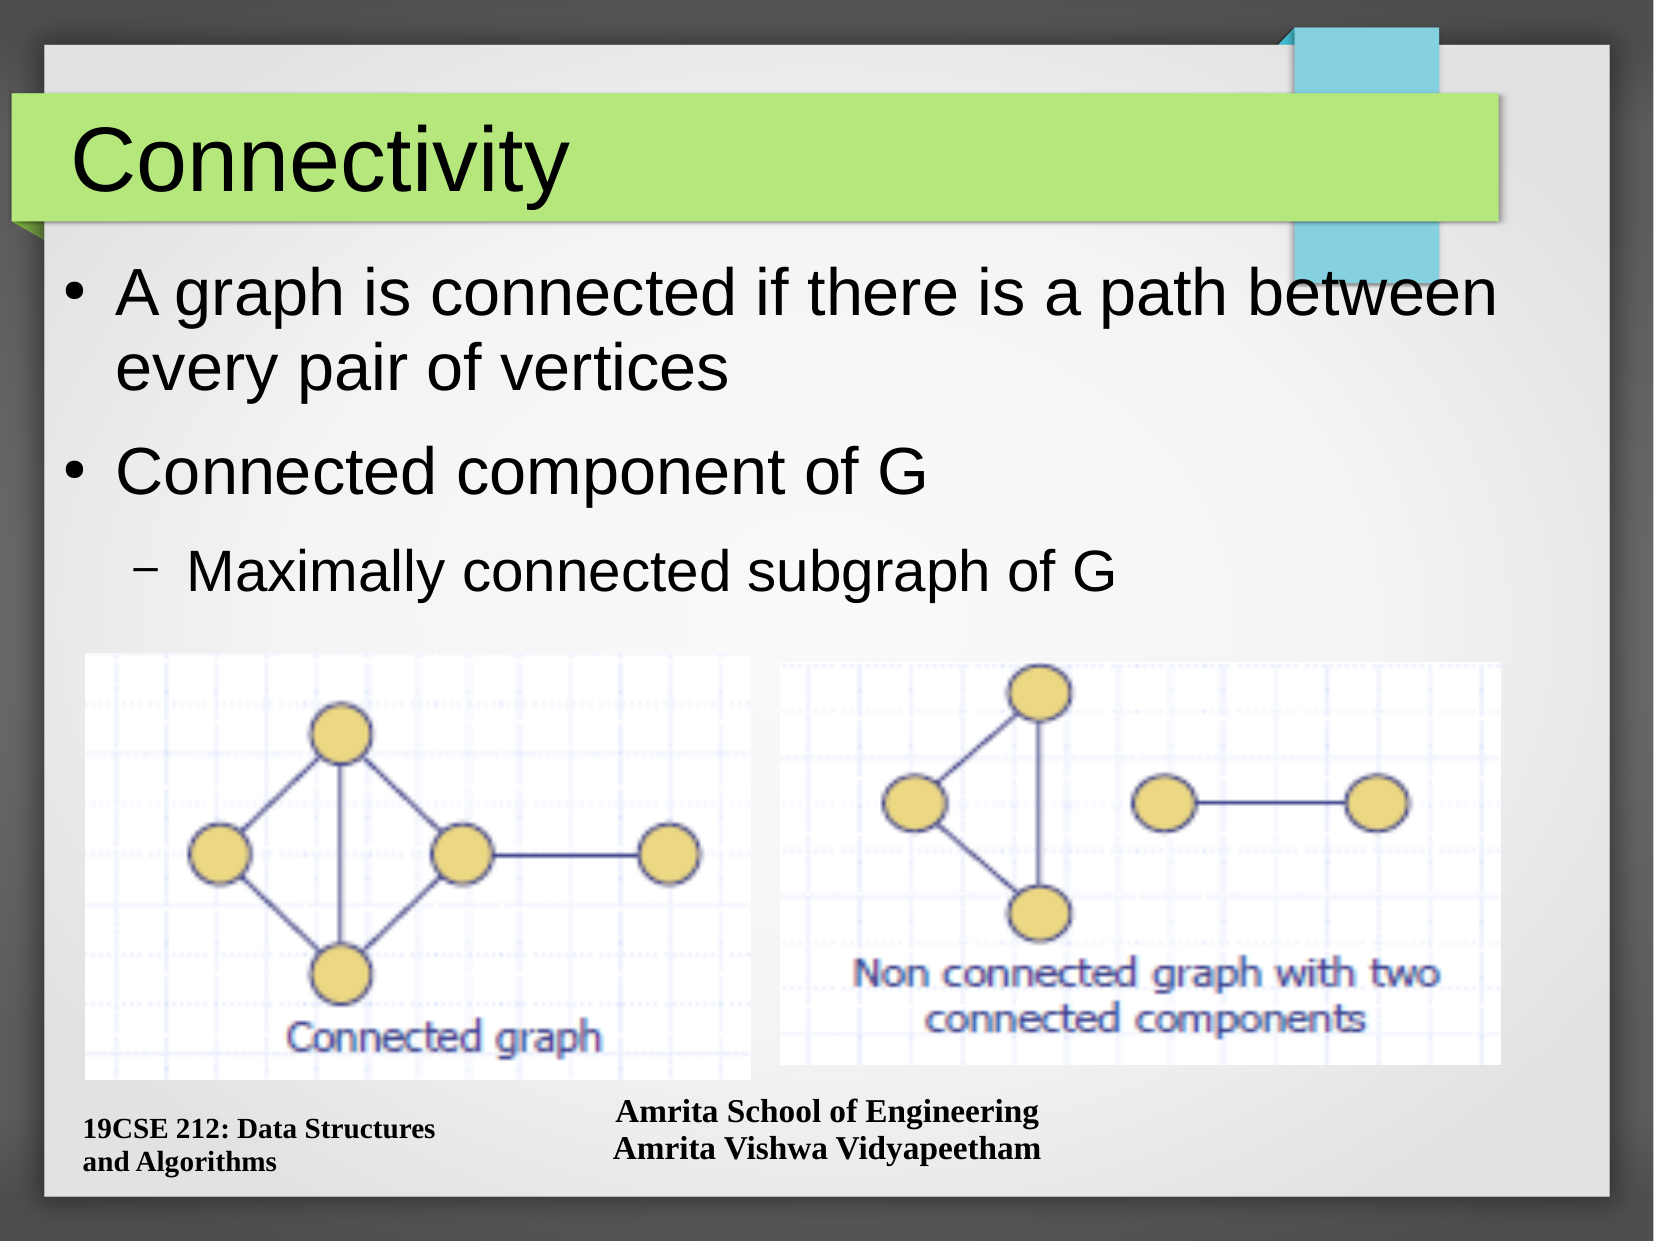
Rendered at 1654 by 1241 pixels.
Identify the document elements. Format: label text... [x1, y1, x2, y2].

list A graph is connected if there is a path between every pair of vertices Connected component of G Maximally connected subgraph of G [45, 255, 1591, 975]
title Connectivity [70, 106, 1229, 213]
picture [0, 0, 1654, 1241]
